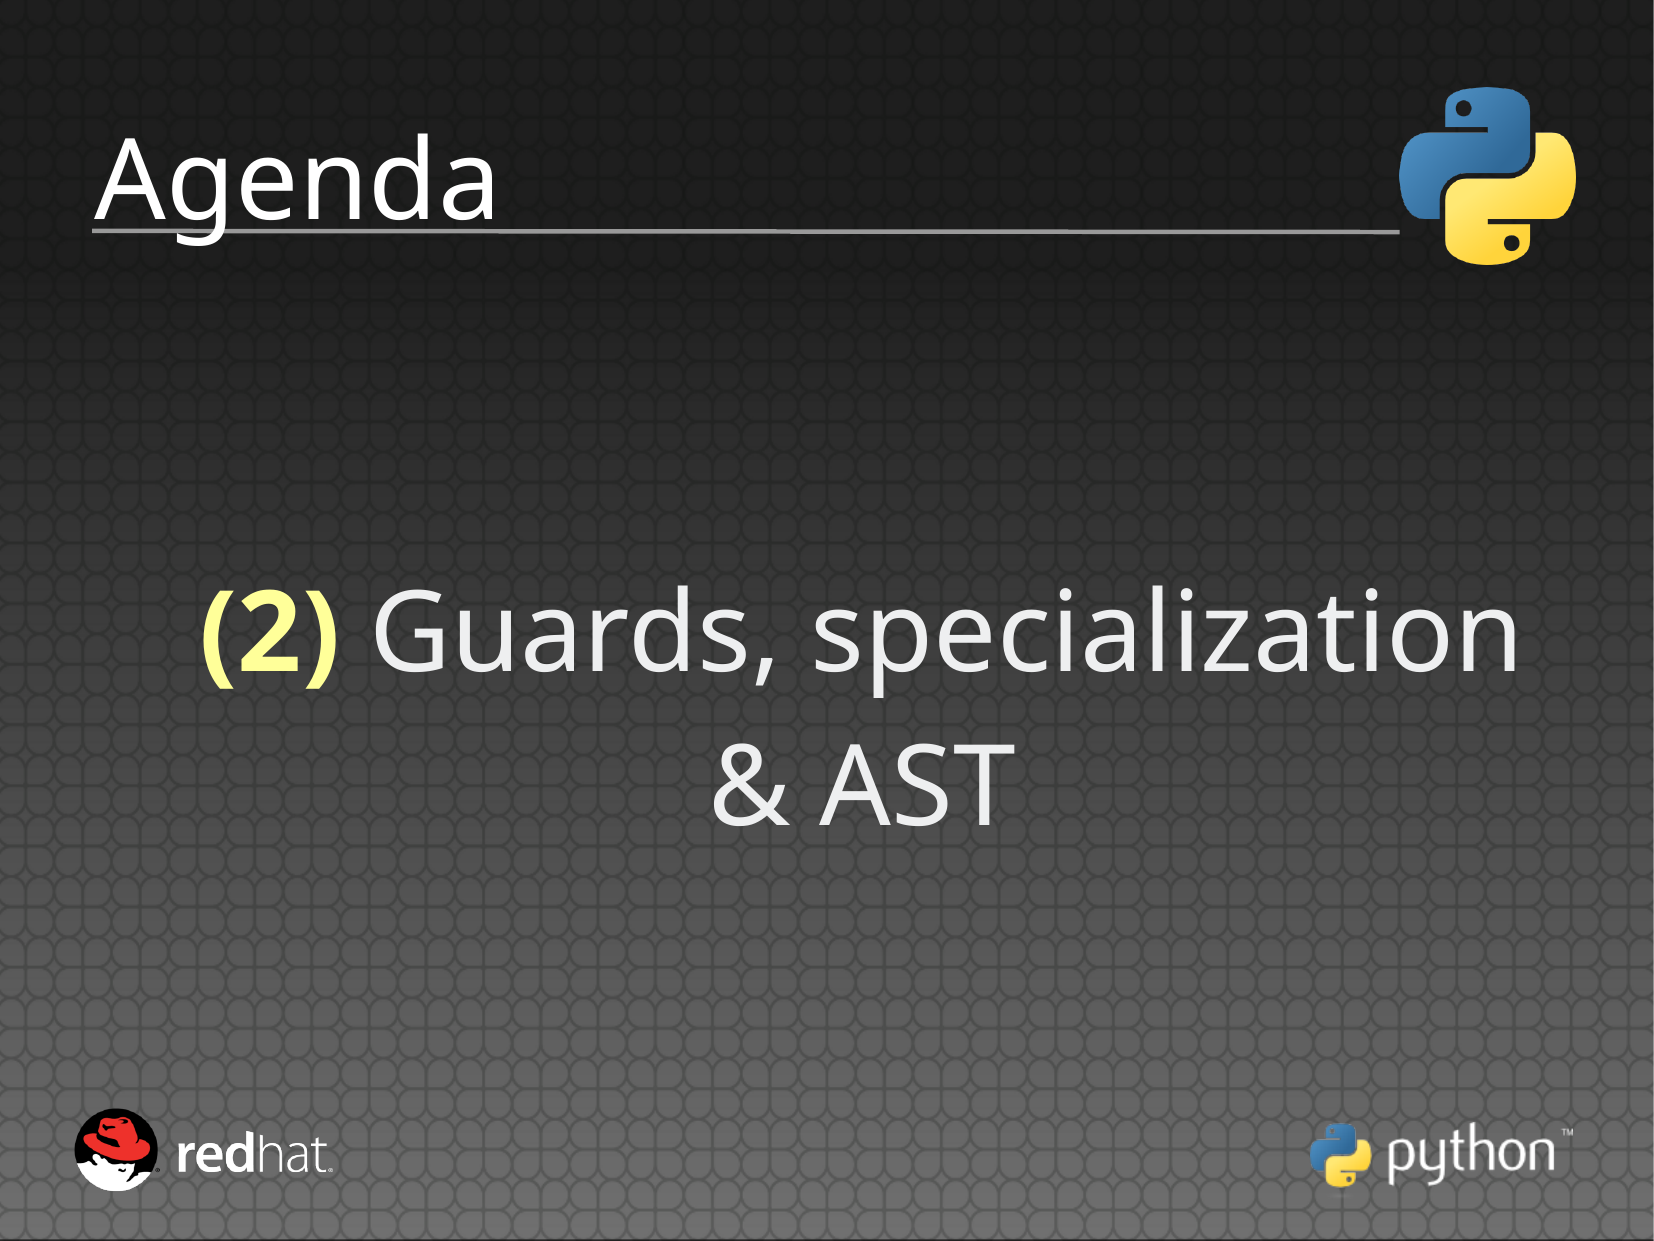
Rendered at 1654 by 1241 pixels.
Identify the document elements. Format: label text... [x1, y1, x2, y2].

picture [0, 0, 1654, 1241]
title Agenda [94, 100, 1426, 251]
list (2) Guards, specialization & AST [82, 551, 1571, 1130]
